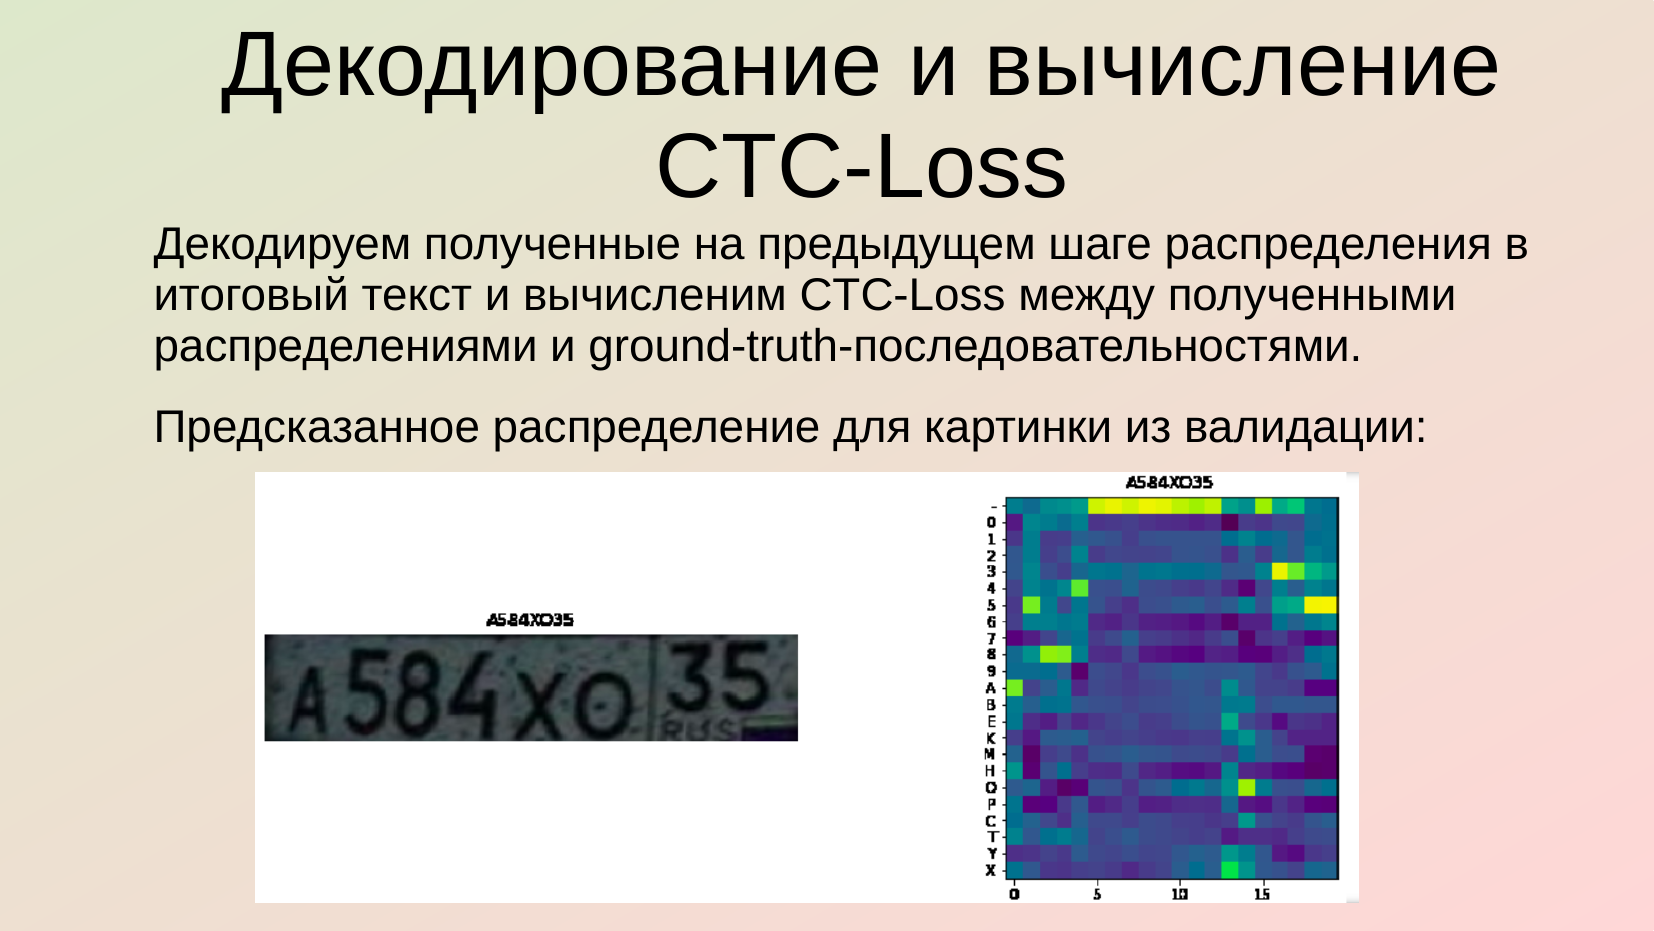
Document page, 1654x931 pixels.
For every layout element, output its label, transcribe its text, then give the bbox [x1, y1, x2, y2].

list Декодируем полученные на предыдущем шаге распределения в итоговый текст и вычисленим CTC-Loss между полученными распределениями и ground-truth-последовательностями. Предсказанное распределение для картинки из валидации: [82, 217, 1571, 758]
title Декодирование и вычисление CTC-Loss [82, 12, 1571, 217]
picture [255, 472, 1359, 904]
